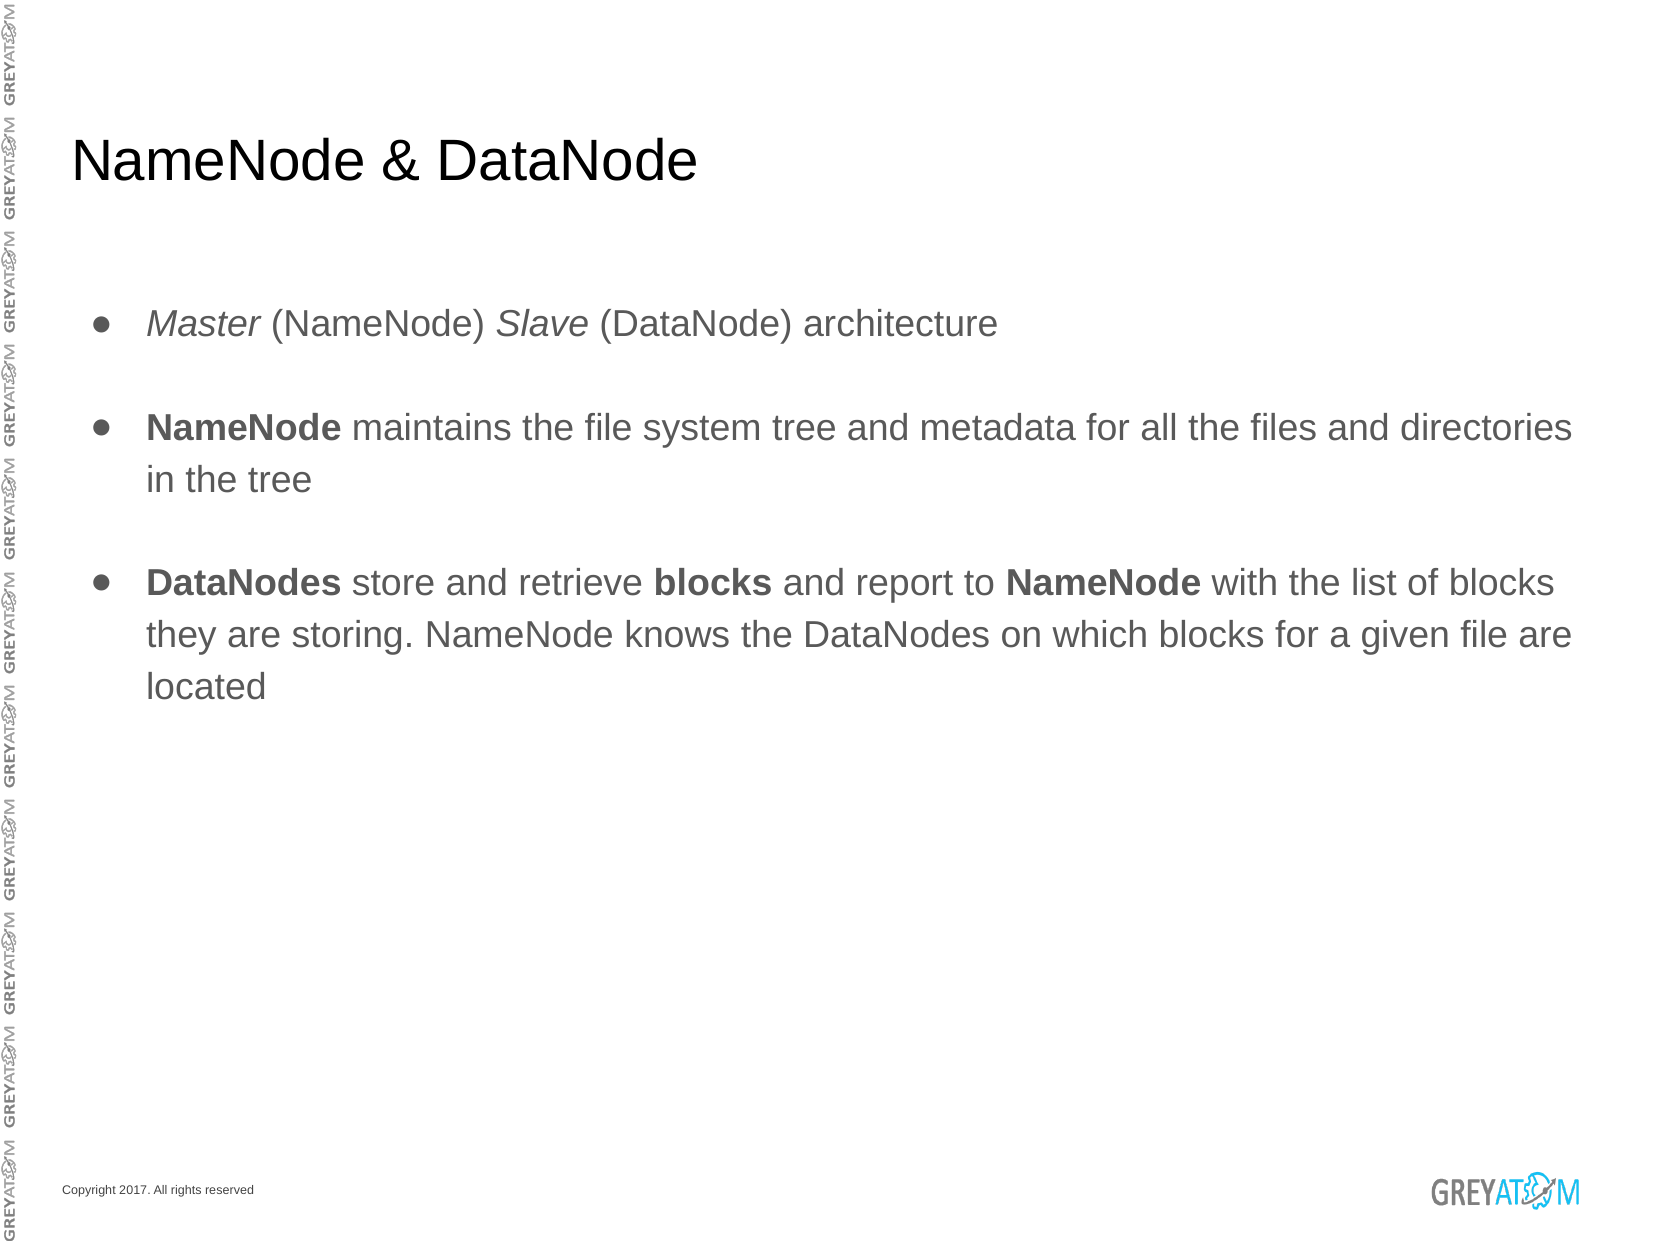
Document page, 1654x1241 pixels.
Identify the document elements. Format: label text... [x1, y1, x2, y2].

text_box NameNode & DataNode [56, 107, 1597, 245]
picture [1, 685, 17, 788]
picture [1430, 1168, 1581, 1212]
picture [1, 458, 17, 560]
picture [1, 572, 17, 674]
picture [1, 4, 17, 106]
picture [1, 231, 17, 333]
picture [1, 1026, 17, 1128]
picture [1, 117, 17, 220]
text_box Master (NameNode) Slave (DataNode) architecture NameNode maintains the file system tree and metadata for all the files and directories in the tree DataNodes store and retrieve blocks and report to NameNode with the list of blocks they are storing. NameNode knows the DataNodes on which blocks for a given file are located [56, 277, 1597, 1102]
picture [1, 344, 17, 447]
picture [1, 799, 17, 901]
picture [1, 1140, 17, 1241]
picture [1, 912, 17, 1015]
